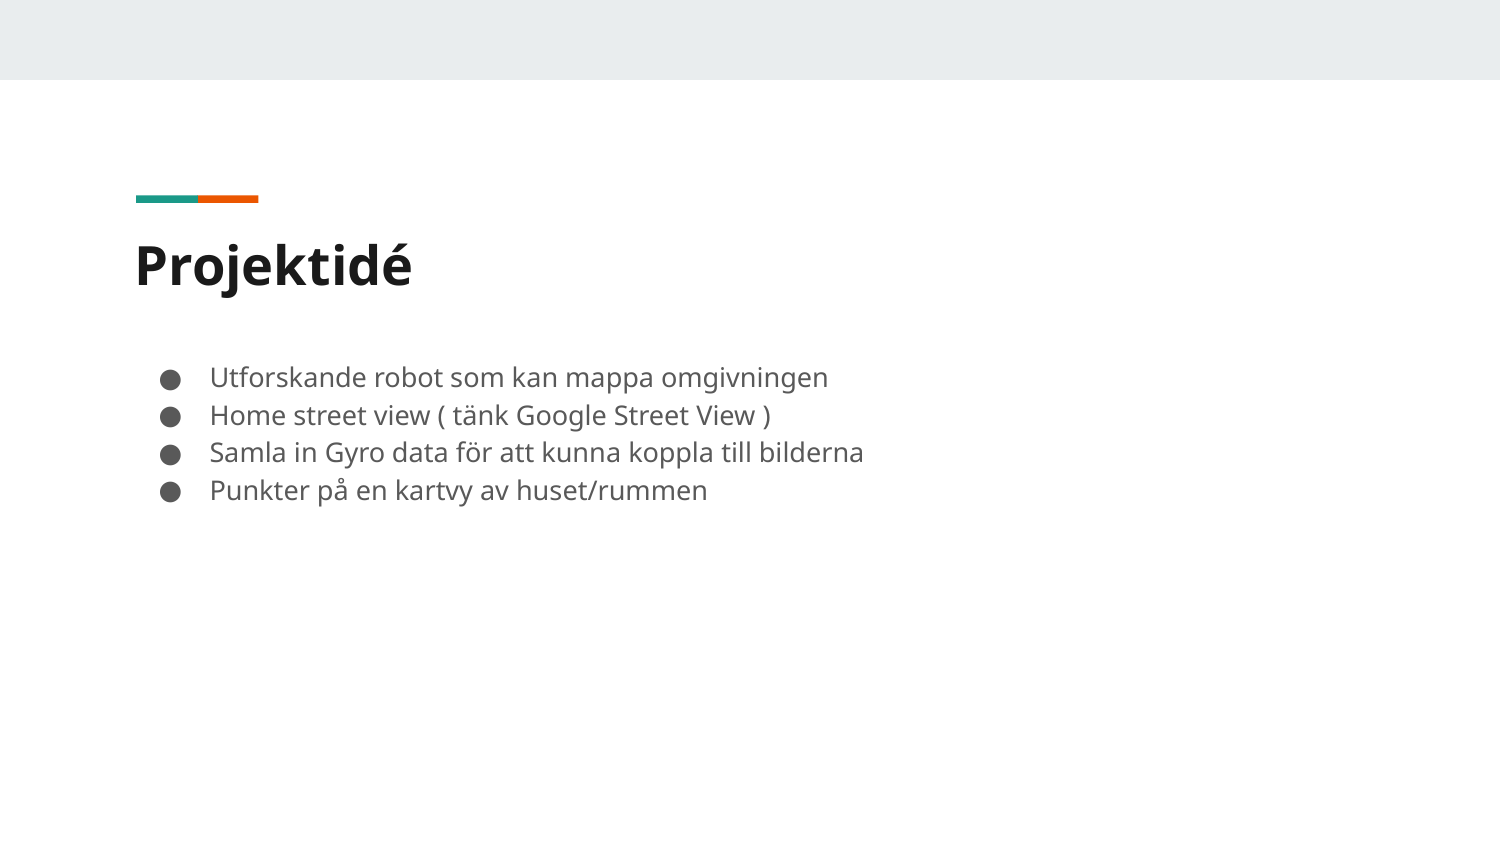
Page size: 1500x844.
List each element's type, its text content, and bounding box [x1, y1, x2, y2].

title Projektidé [119, 216, 1381, 305]
list Utforskande robot som kan mappa omgivningen Home street view ( tänk Google Street View ) Samla in Gyro data för att kunna koppla till bilderna Punkter på en kartvy av huset/rummen [119, 341, 1381, 712]
